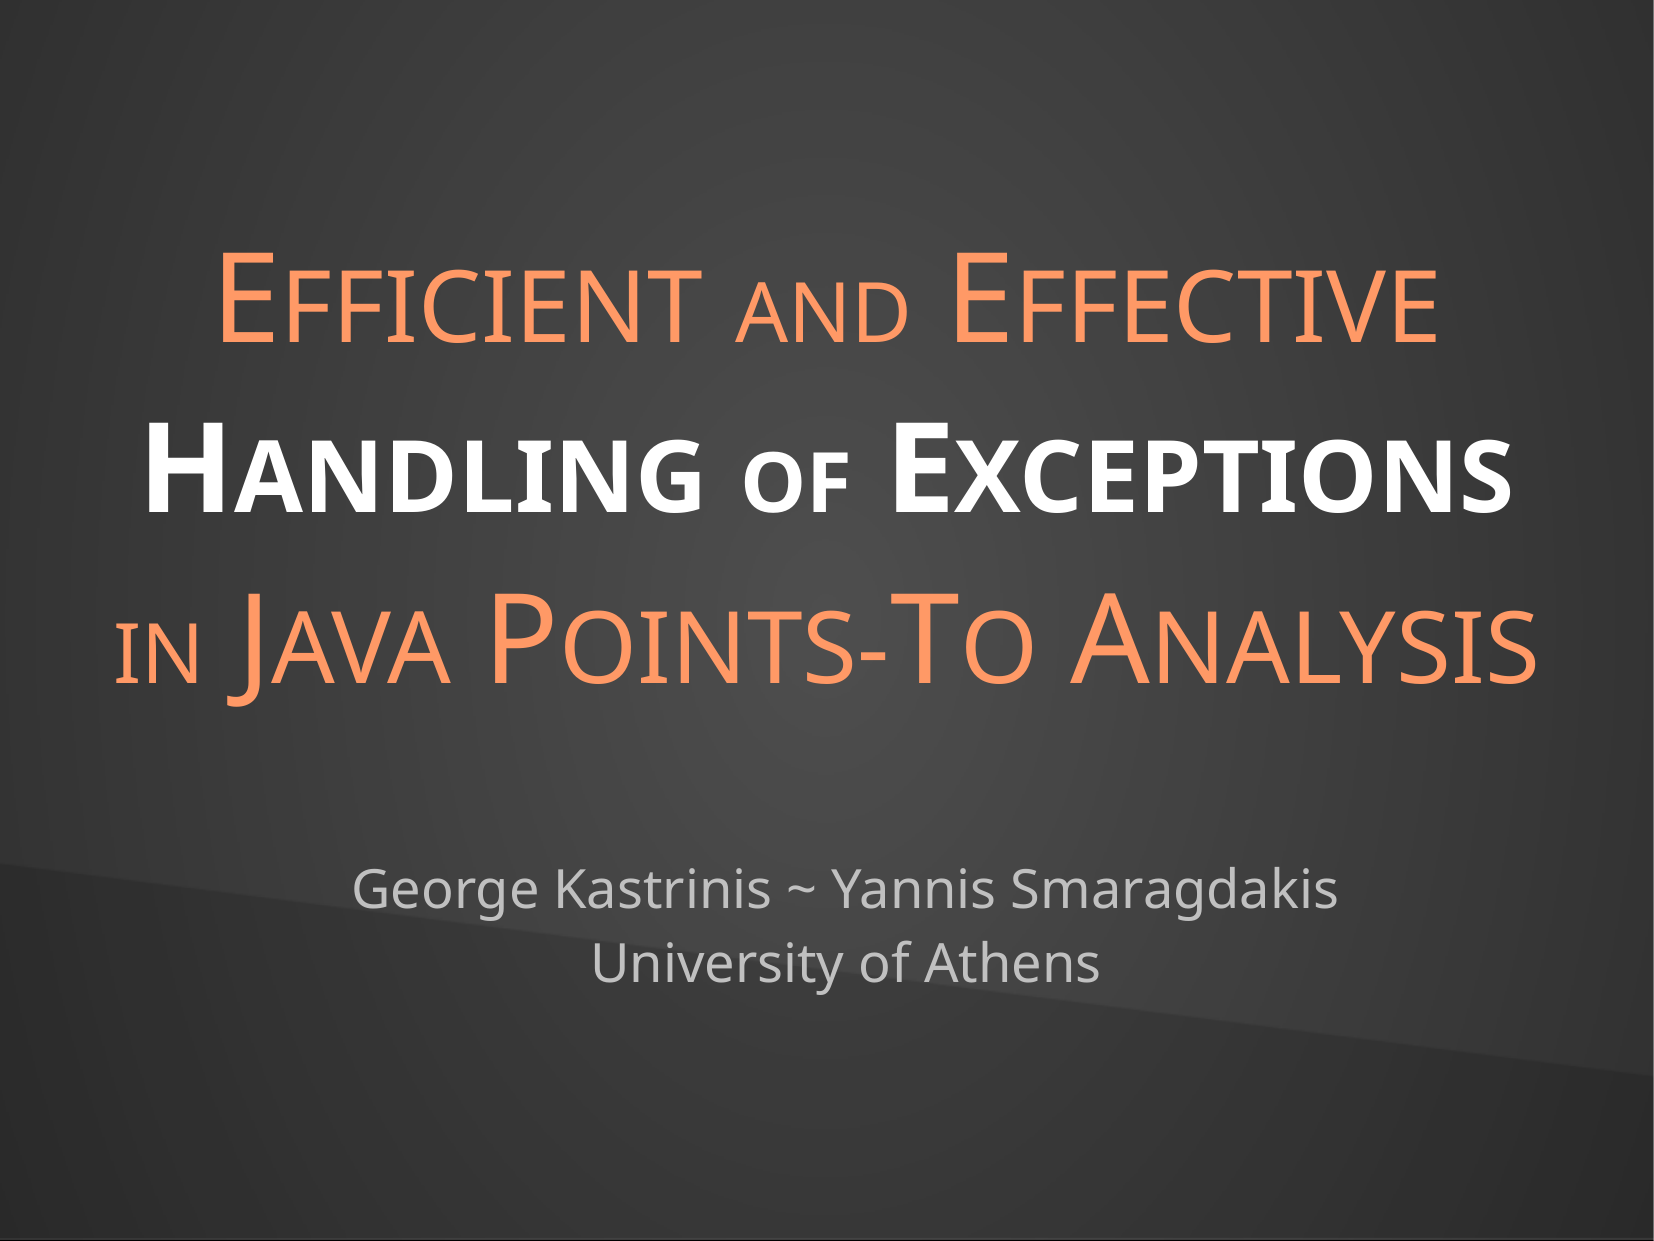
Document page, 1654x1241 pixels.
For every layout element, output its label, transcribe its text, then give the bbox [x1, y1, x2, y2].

text_box George Kastrinis ~ Yannis Smaragdakis University of Athens [336, 843, 1317, 980]
text_box EFFICIENT AND EFFECTIVE HANDLING OF EXCEPTIONS IN JAVA POINTS-TO ANALYSIS [51, 201, 1603, 669]
picture [0, 0, 1654, 1241]
